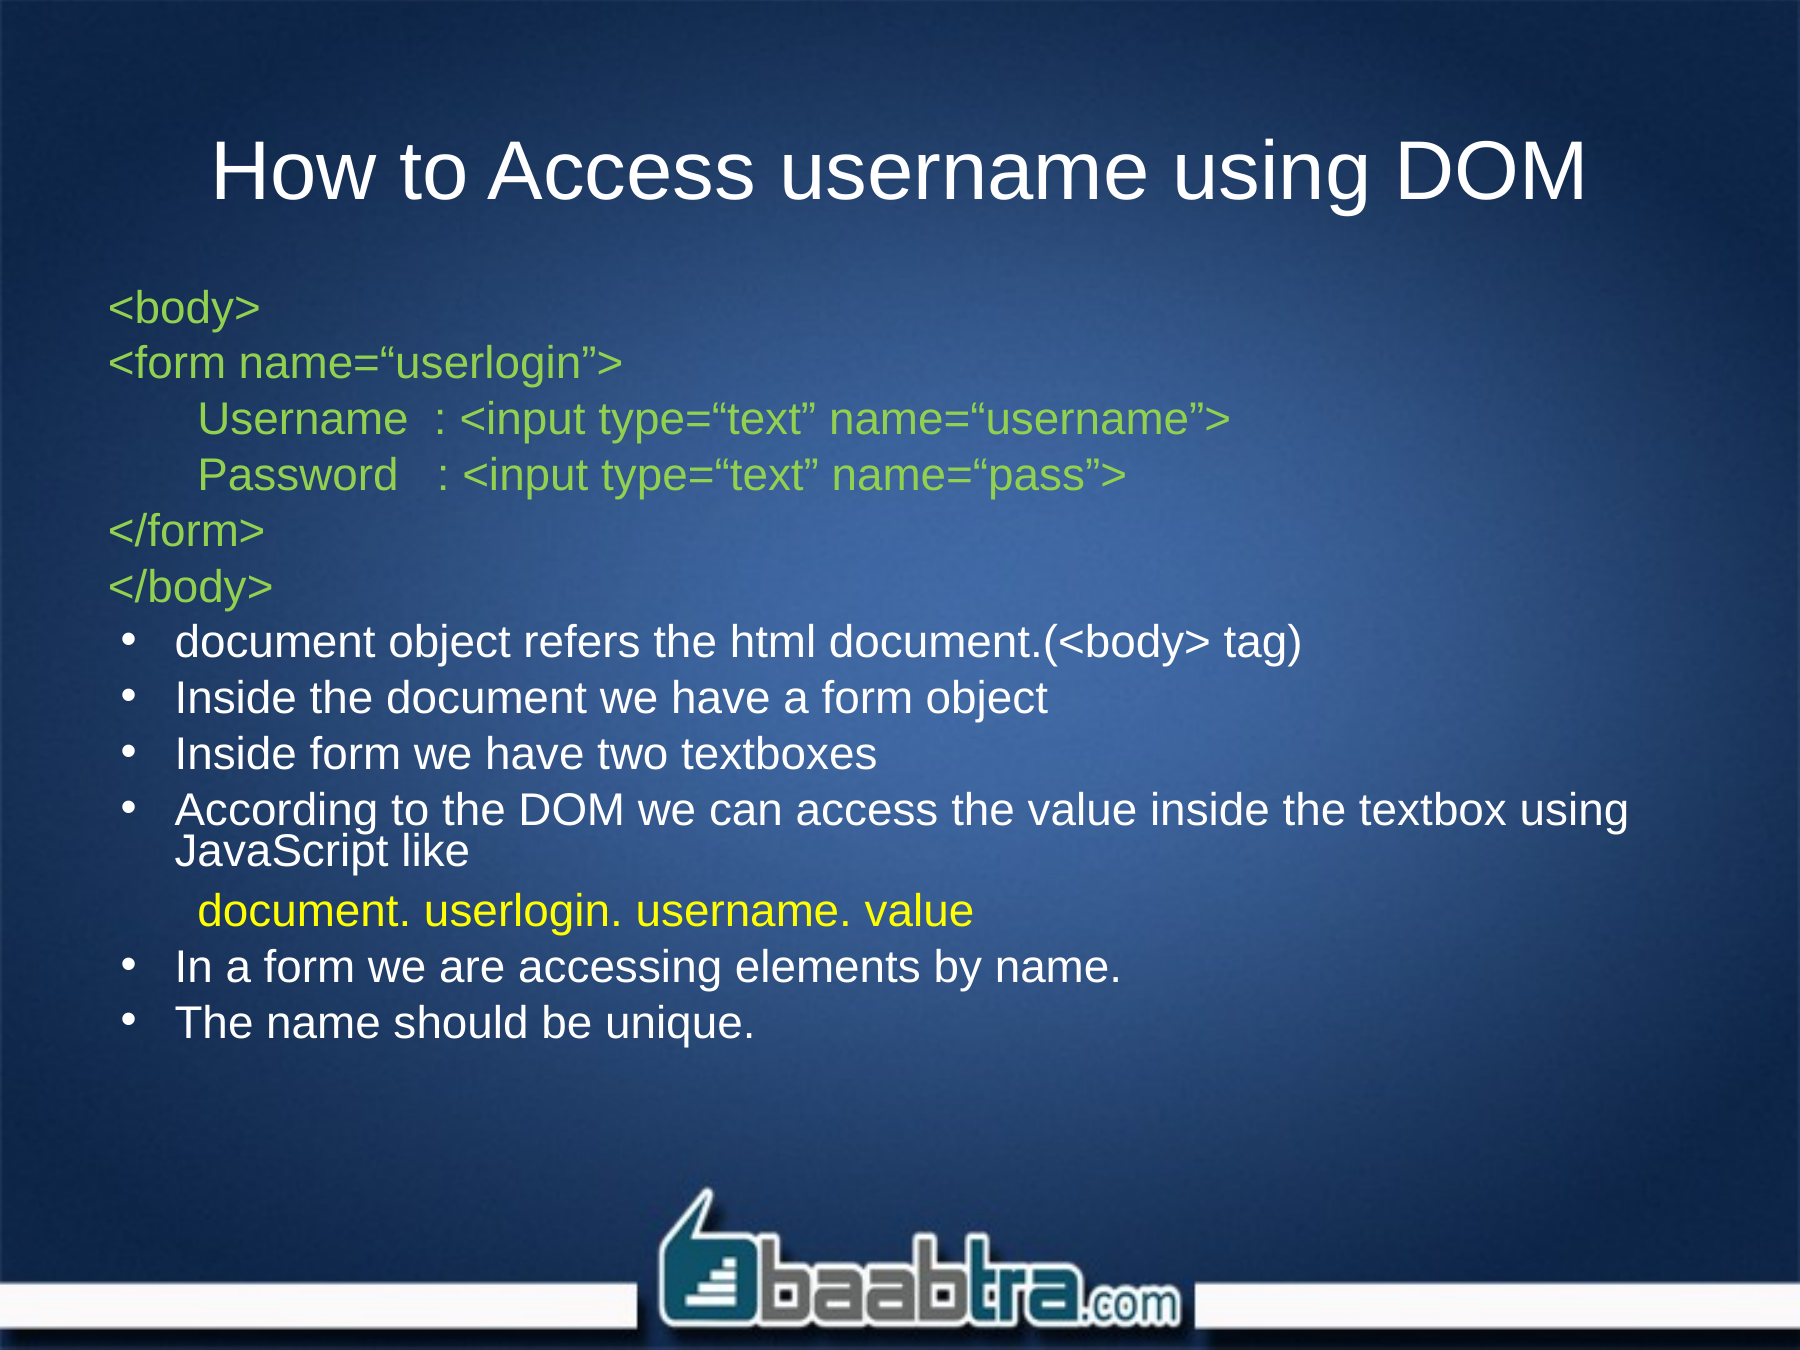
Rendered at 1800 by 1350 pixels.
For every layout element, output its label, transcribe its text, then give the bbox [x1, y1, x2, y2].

text_box <body> <form name=“userlogin”> Username : <input type=“text” name=“username”> Password : <input type=“text” name=“pass”> </form> </body> document object refers the html document.(<body> tag) Inside the document we have a form object Inside form we have two textboxes According to the DOM we can access the value inside the textbox using JavaScript like document. userlogin. username. value In a form we are accessing elements by name. The name should be unique. [89, 281, 1710, 1308]
title How to Access username using DOM [90, 54, 1710, 279]
picture [0, 0, 1800, 1350]
